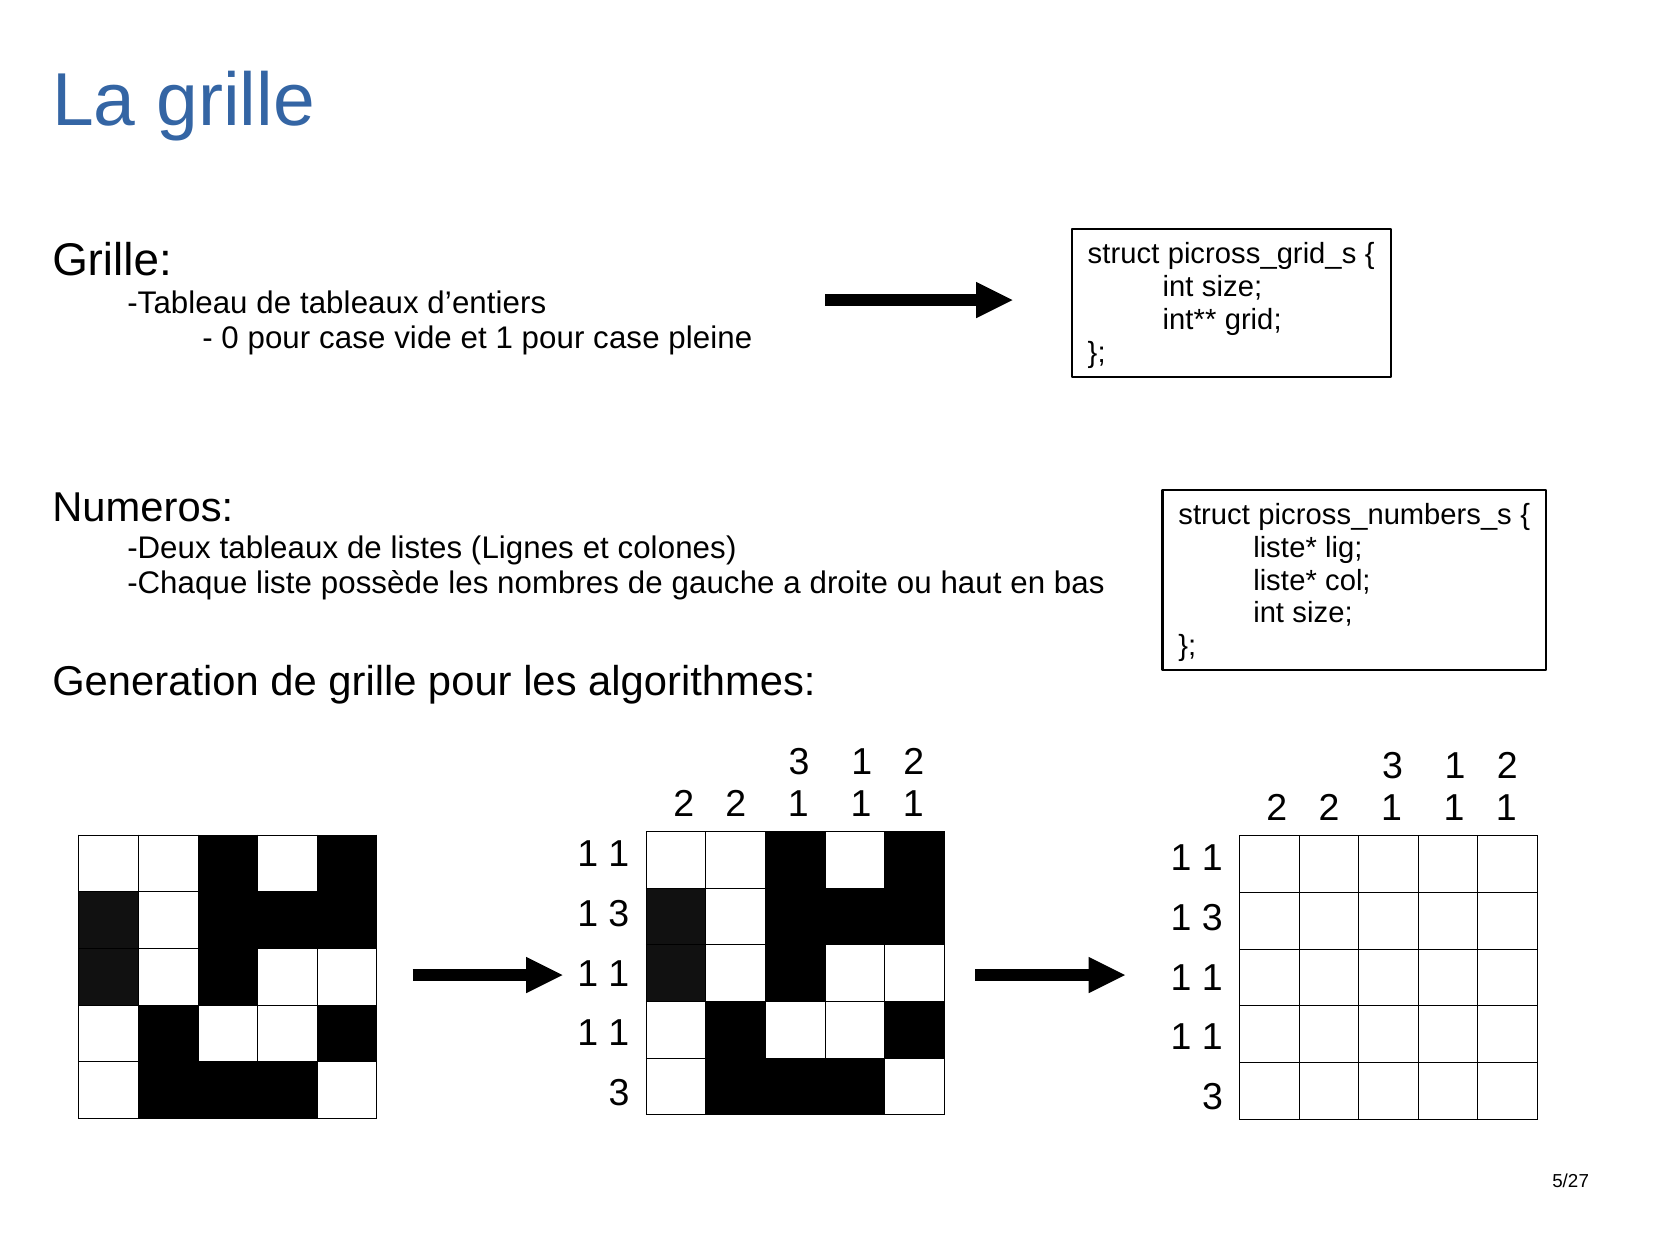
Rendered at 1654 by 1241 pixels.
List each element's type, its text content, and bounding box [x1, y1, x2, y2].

table_cell [826, 1059, 884, 1114]
table_header [826, 832, 884, 888]
table_cell [766, 1002, 825, 1058]
text_box 5/27 [1537, 1162, 1614, 1199]
table_cell [318, 949, 376, 1005]
table_header [1300, 836, 1358, 892]
table_cell [1419, 950, 1477, 1005]
table_cell [318, 1062, 376, 1118]
table_header [706, 832, 765, 888]
table_cell [766, 945, 825, 1001]
text_box struct picross_numbers_s { liste* lig; liste* col; int size; }; [1162, 489, 1546, 671]
table_cell [1478, 1006, 1537, 1062]
table_cell [1300, 893, 1358, 949]
table_cell [199, 949, 257, 1005]
table_cell [139, 1062, 198, 1118]
table_header [885, 832, 944, 888]
table_cell [1478, 950, 1537, 1005]
table_cell [1419, 1063, 1477, 1119]
table_cell [826, 945, 884, 1001]
table_cell [258, 1062, 317, 1118]
table_header [1419, 836, 1477, 892]
table_cell [258, 1006, 317, 1061]
table_cell [1419, 1006, 1477, 1062]
table_header [647, 832, 705, 888]
table_cell [647, 945, 705, 1001]
table_header [258, 836, 317, 891]
table_cell [647, 1002, 705, 1058]
text_box Grille: -Tableau de tableaux d’entiers - 0 pour case vide et 1 pour case pleine [37, 226, 863, 476]
table_cell [1359, 1063, 1418, 1119]
table_cell [139, 892, 198, 948]
table_header [318, 836, 376, 891]
text_box 3 1 2 2 2 1 1 1 [1230, 737, 1532, 836]
table_cell [706, 945, 765, 1001]
table_cell [826, 1002, 884, 1058]
table_cell [1359, 893, 1418, 949]
table_header [766, 832, 825, 888]
table_cell [706, 889, 765, 944]
table_cell [885, 889, 944, 944]
table_cell [199, 892, 257, 948]
table_cell [885, 945, 944, 1001]
text_box Generation de grille pour les algorithmes: [37, 650, 863, 751]
table_header [139, 836, 198, 891]
table_cell [79, 1006, 138, 1061]
table_cell [885, 1002, 944, 1058]
table_cell [79, 1062, 138, 1118]
table_cell [79, 949, 138, 1005]
table_header [1240, 836, 1299, 892]
table_cell [1300, 950, 1358, 1005]
table_cell [199, 1006, 257, 1061]
text_box 3 1 2 2 2 1 1 1 [637, 732, 938, 832]
table_cell [139, 949, 198, 1005]
table_cell [79, 892, 138, 948]
table_cell [1240, 1063, 1299, 1119]
text_box Numeros: -Deux tableaux de listes (Lignes et colones) -Chaque liste possède les nombres de gauche a droite ou haut en bas [37, 476, 1126, 652]
table_cell [706, 1059, 765, 1114]
table_cell [1240, 1006, 1299, 1062]
table_cell [1300, 1006, 1358, 1062]
table_cell [258, 949, 317, 1005]
table_cell [1240, 950, 1299, 1005]
table_cell [1240, 893, 1299, 949]
table_cell [647, 889, 705, 944]
table_cell [139, 1006, 198, 1061]
text_box La grille [37, 50, 1013, 151]
table_cell [766, 889, 825, 944]
table_header [1478, 836, 1537, 892]
table_cell [258, 892, 317, 948]
table_cell [1359, 1006, 1418, 1062]
table_header [1359, 836, 1418, 892]
table_cell [318, 892, 376, 948]
table_cell [1478, 1063, 1537, 1119]
table_cell [826, 889, 884, 944]
table_cell [706, 1002, 765, 1058]
table_header [79, 836, 138, 891]
table_cell [1419, 893, 1477, 949]
text_box 1 1 1 3 1 1 1 1 3 [562, 825, 645, 1121]
table_cell [1300, 1063, 1358, 1119]
table_cell [318, 1006, 376, 1061]
table_cell [885, 1059, 944, 1114]
text_box struct picross_grid_s { int size; int** grid; }; [1071, 229, 1390, 378]
table_cell [1359, 950, 1418, 1005]
table_header [199, 836, 257, 891]
table_cell [199, 1062, 257, 1118]
table_cell [766, 1059, 825, 1114]
text_box 1 1 1 3 1 1 1 1 3 [1155, 829, 1238, 1126]
table_cell [1478, 893, 1537, 949]
table_cell [647, 1059, 705, 1114]
